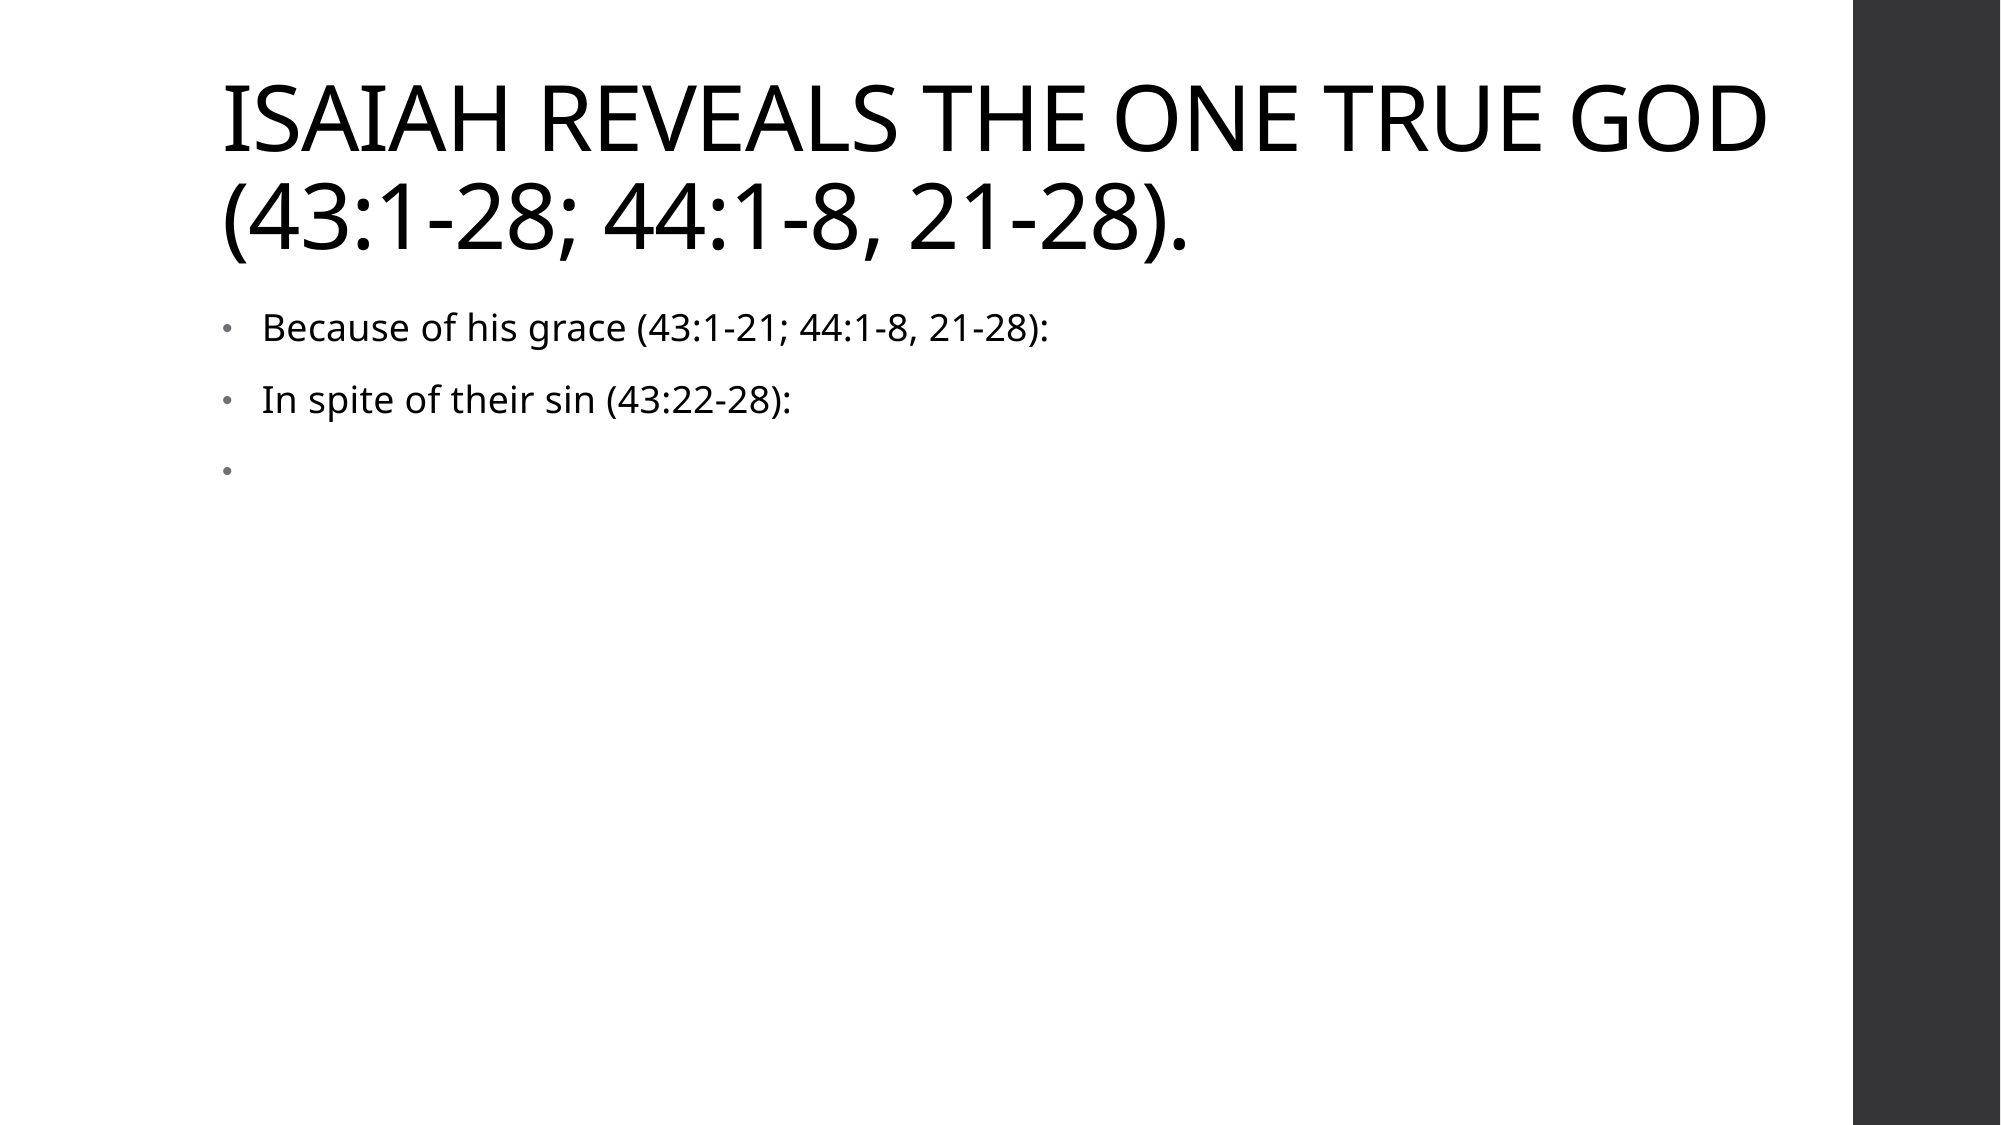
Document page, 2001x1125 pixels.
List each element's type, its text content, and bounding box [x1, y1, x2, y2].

list Because of his grace (43:1-21; 44:1-8, 21-28): In spite of their sin (43:22-28): [206, 299, 1617, 1014]
title ISAIAH REVEALS THE ONE TRUE GOD (43:1-28; 44:1-8, 21-28). [206, 60, 1797, 278]
